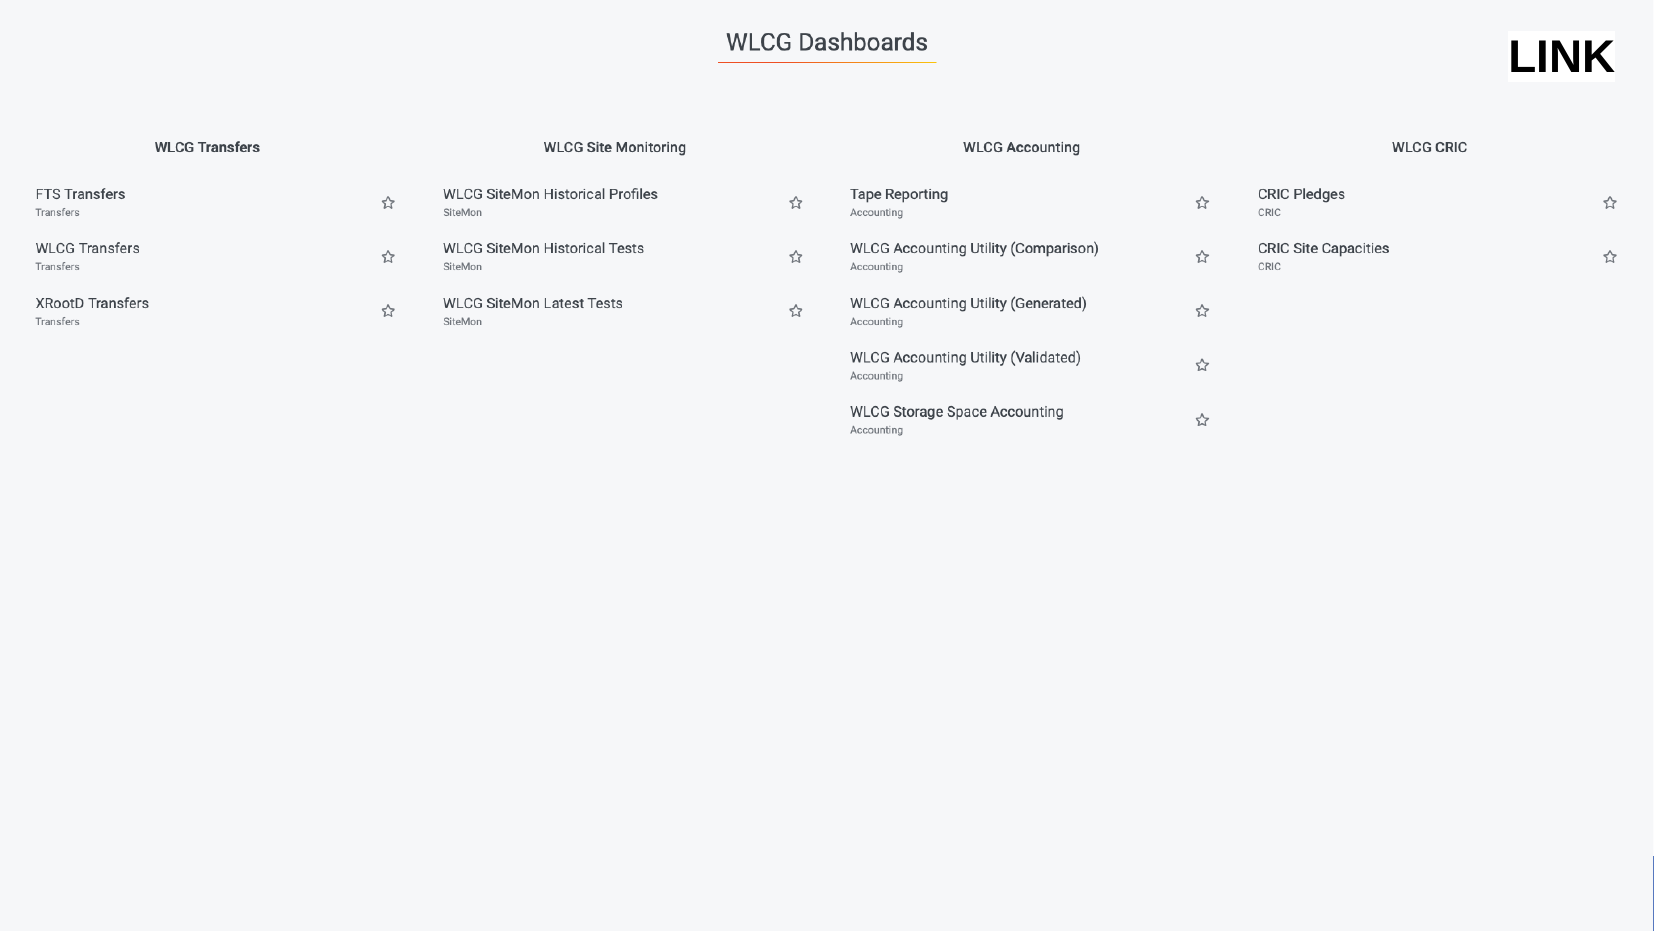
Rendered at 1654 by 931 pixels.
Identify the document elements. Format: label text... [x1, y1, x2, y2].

text_box LINK [1493, 23, 1630, 90]
picture [0, 0, 1654, 931]
